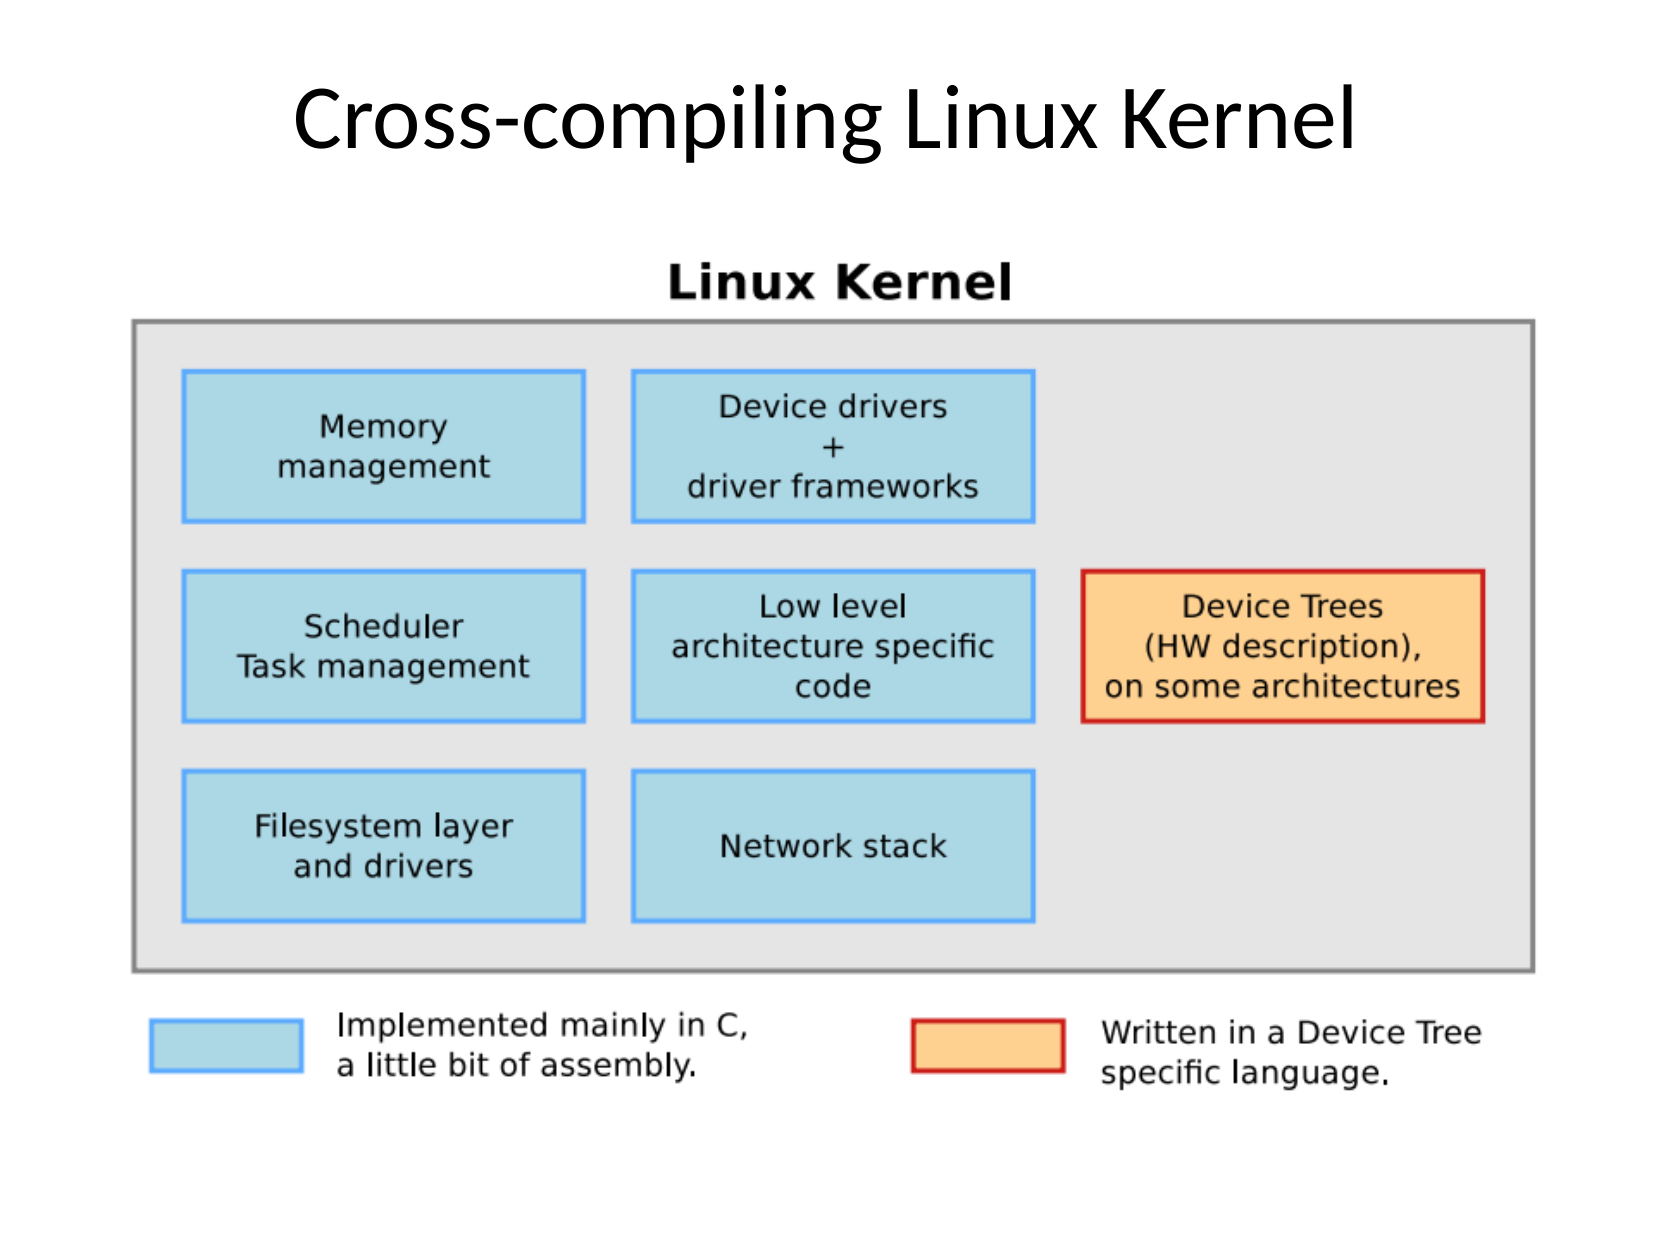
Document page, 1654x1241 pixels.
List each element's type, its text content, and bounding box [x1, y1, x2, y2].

text_box Cross-compiling Linux Kernel [82, 49, 1571, 257]
picture [45, 247, 1608, 1137]
